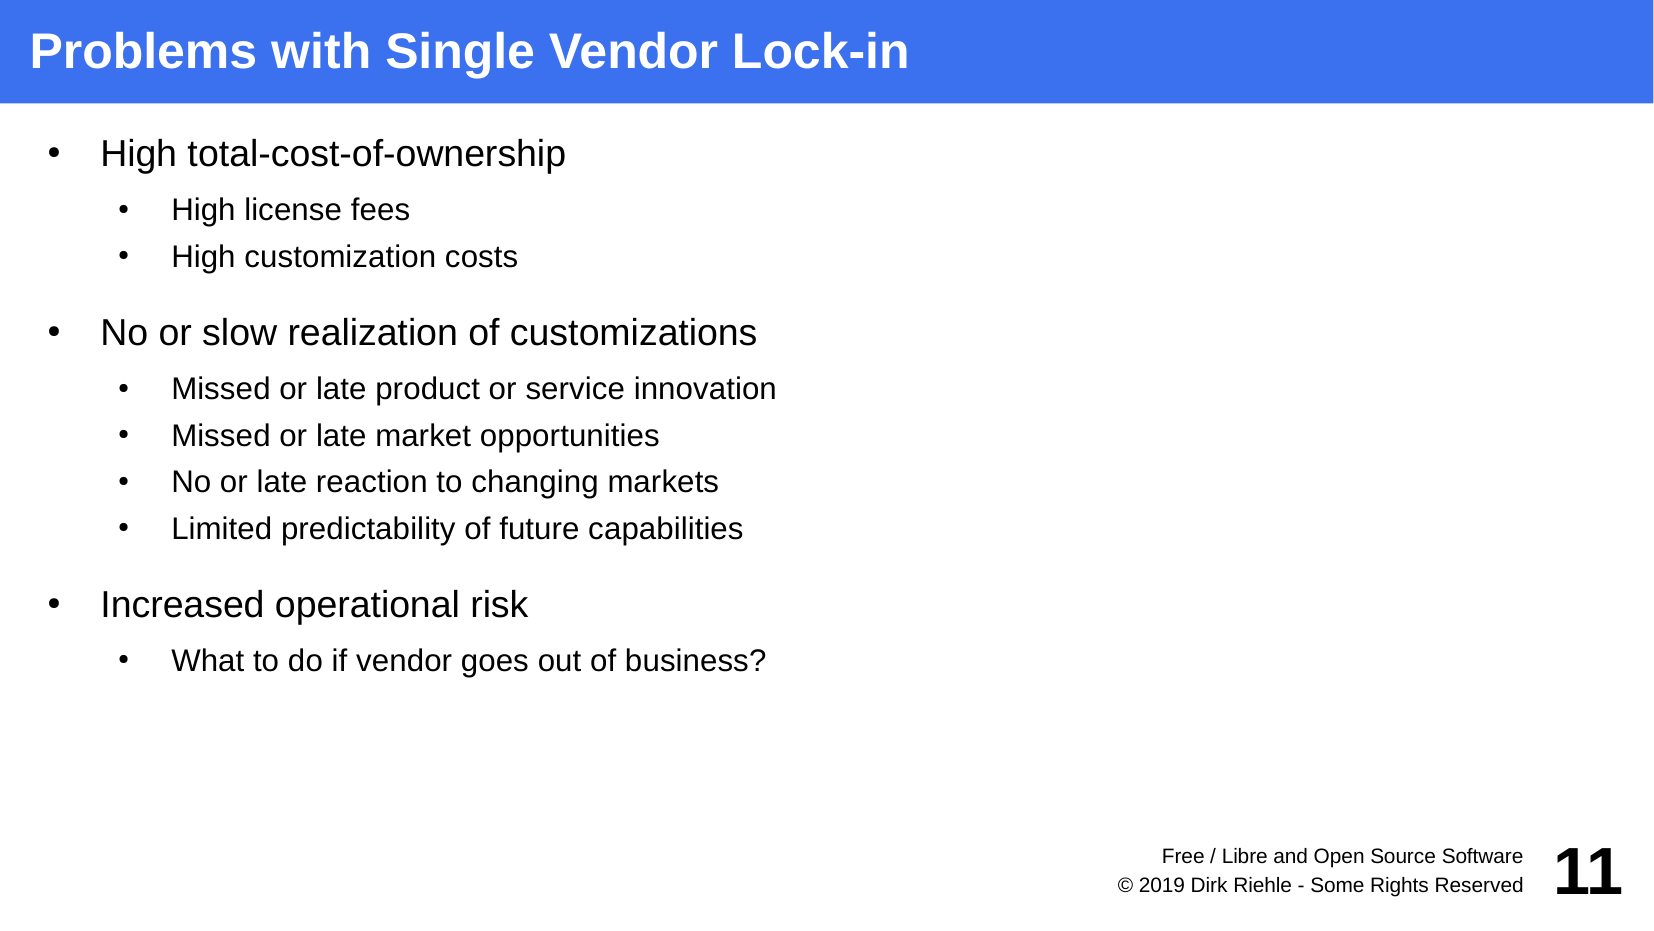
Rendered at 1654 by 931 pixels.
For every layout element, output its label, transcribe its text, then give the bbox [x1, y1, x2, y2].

list High total-cost-of-ownership High license fees High customization costs No or slow realization of customizations Missed or late product or service innovation Missed or late market opportunities No or late reaction to changing markets Limited predictability of future capabilities Increased operational risk What to do if vendor goes out of business? [29, 132, 1625, 798]
title Problems with Single Vendor Lock-in [0, 0, 1654, 104]
